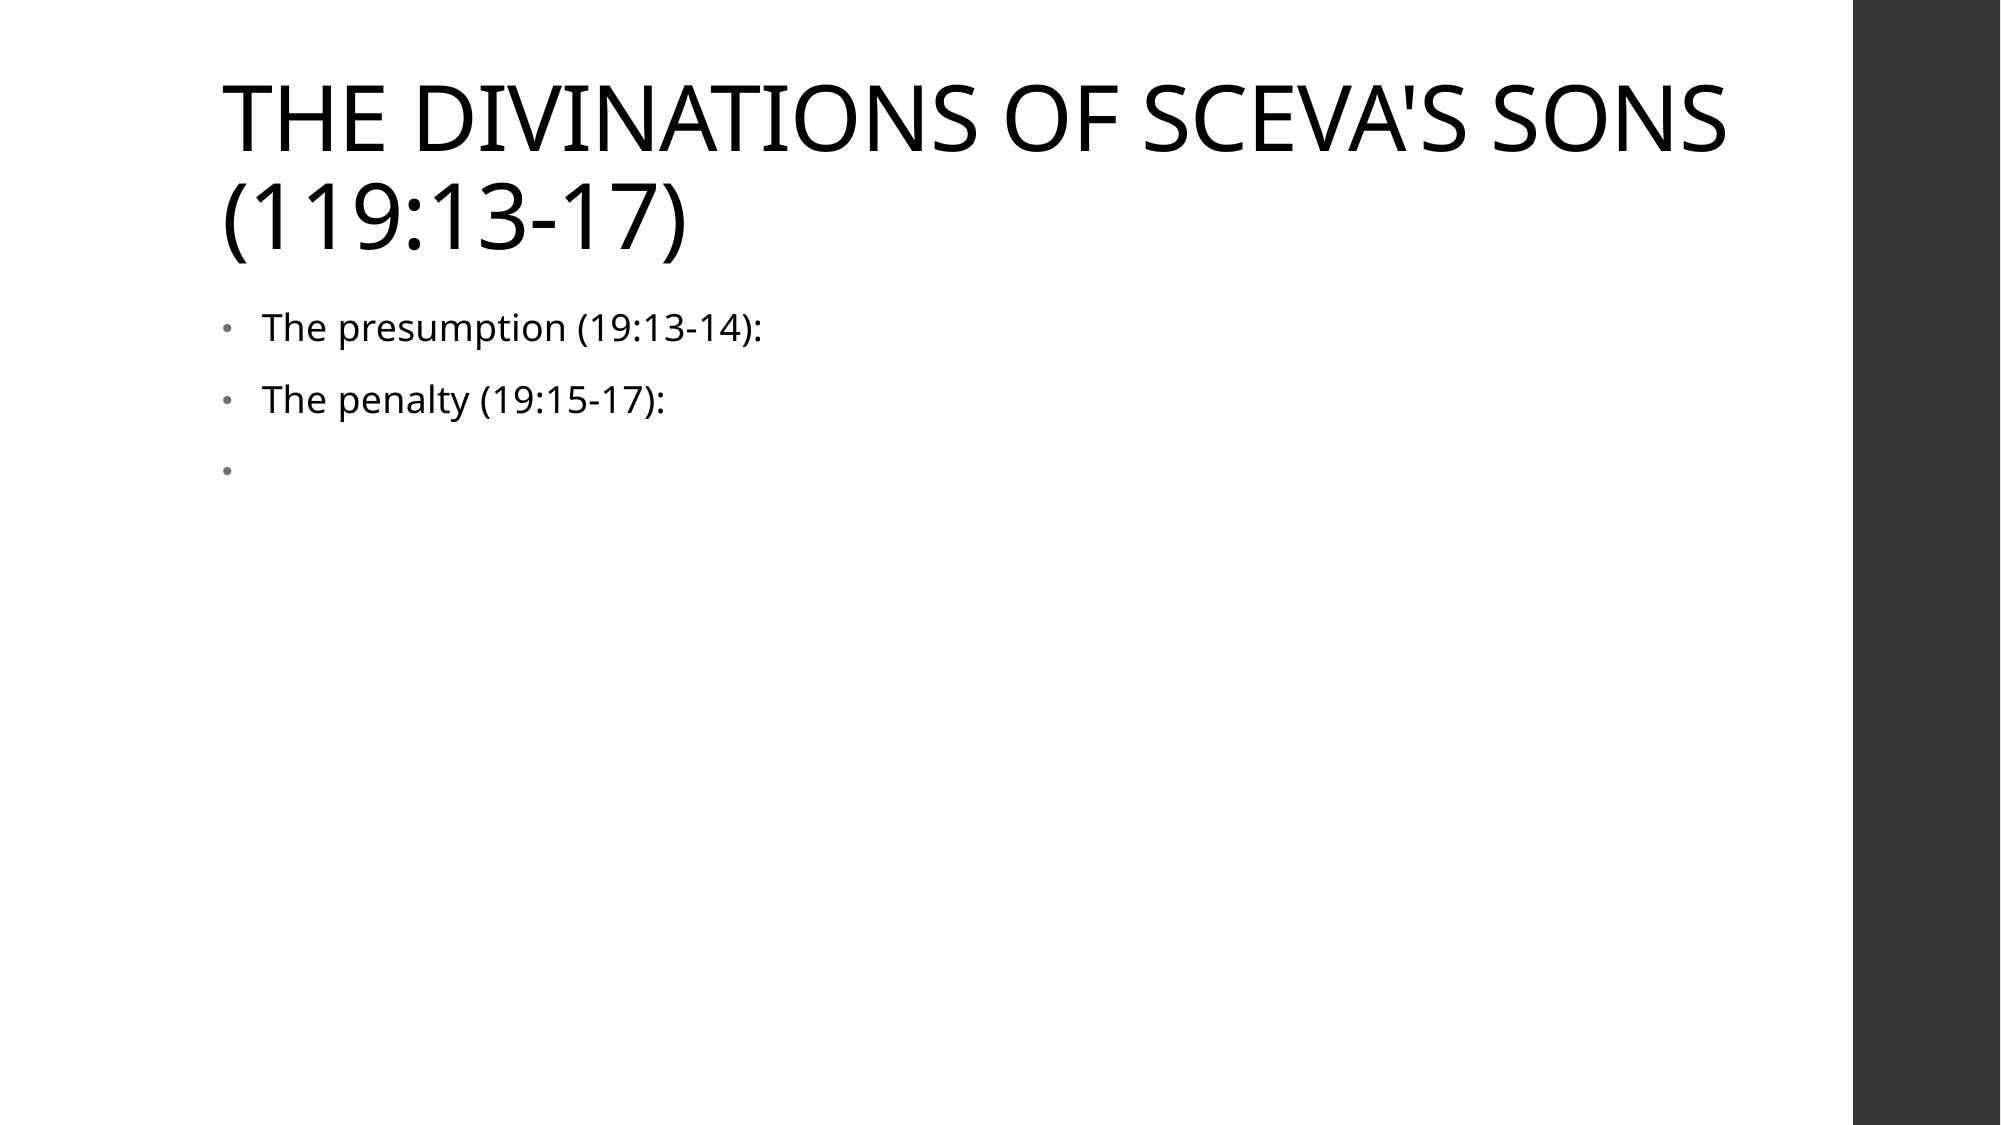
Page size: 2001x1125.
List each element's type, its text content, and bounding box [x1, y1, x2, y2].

title THE DIVINATIONS OF SCEVA'S SONS (119:13-17) [206, 60, 1797, 278]
list The presumption (19:13-14): The penalty (19:15-17): [206, 299, 1617, 1014]
